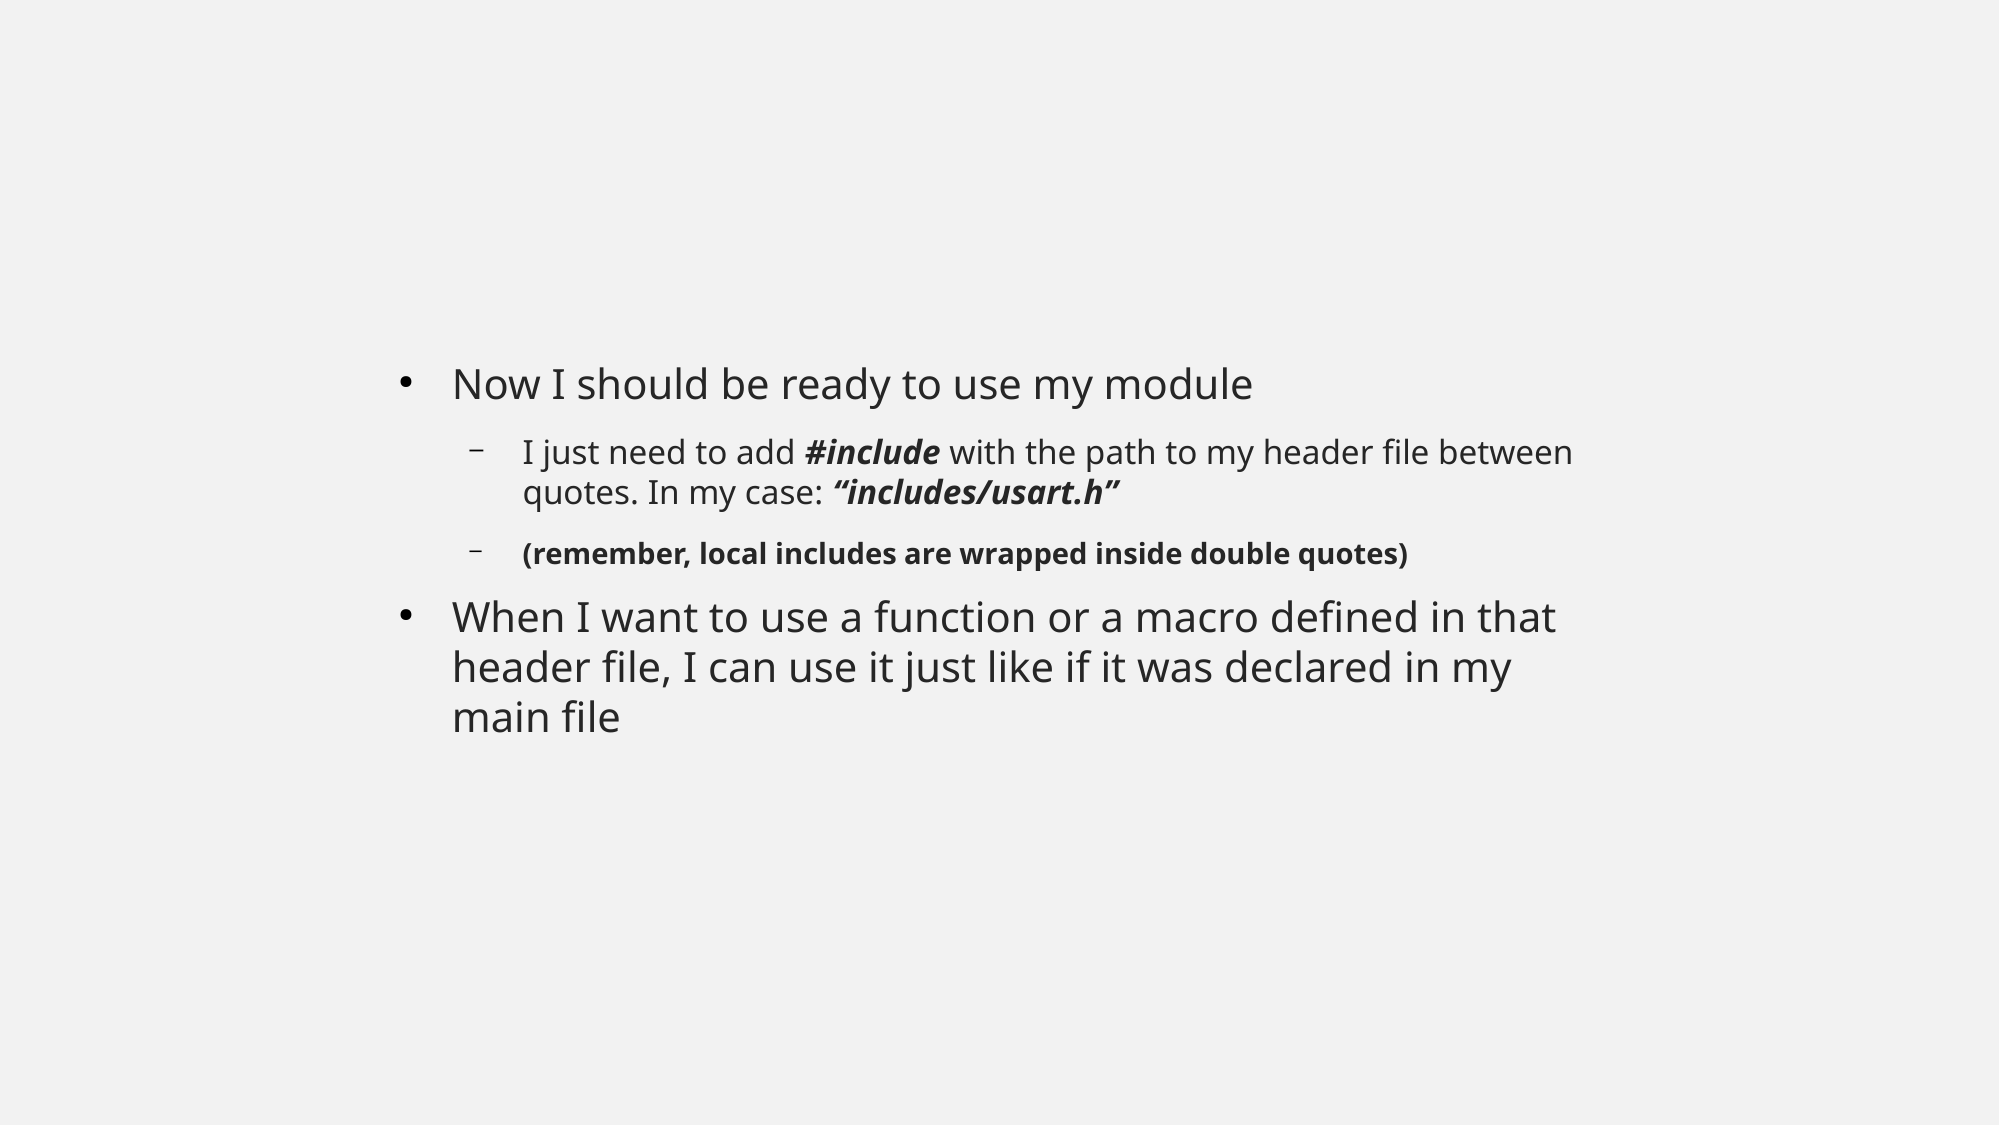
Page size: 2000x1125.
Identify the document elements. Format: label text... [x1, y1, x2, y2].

list Now I should be ready to use my module I just need to add #include with the path to my header file between quotes. In my case: “includes/usart.h” (remember, local includes are wrapped inside double quotes) When I want to use a function or a macro defined in that header file, I can use it just like if it was declared in my main file [365, 350, 1634, 775]
